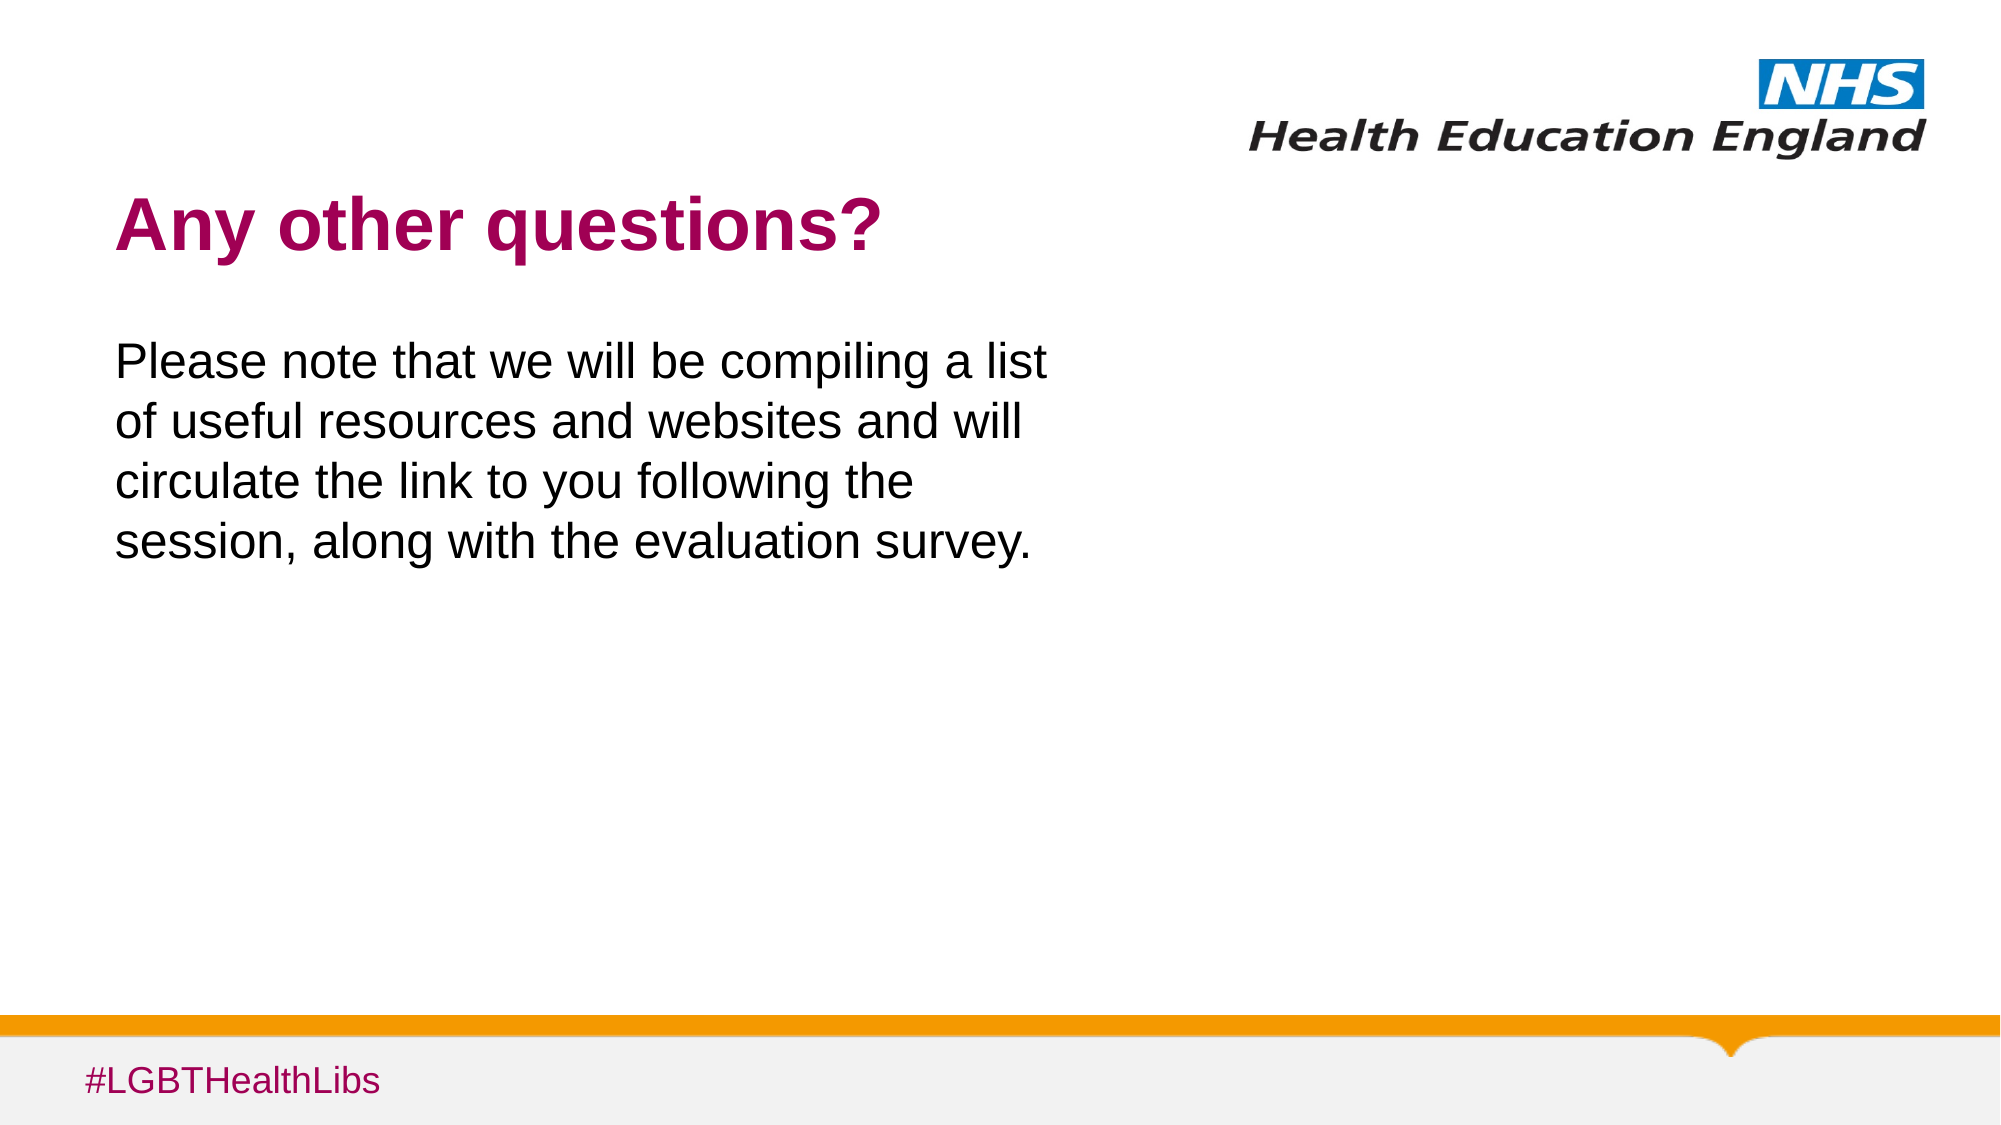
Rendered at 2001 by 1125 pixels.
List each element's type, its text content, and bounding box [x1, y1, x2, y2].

text_box #LGBTHealthLibs [70, 1048, 1071, 1109]
title Any other questions? [99, 168, 1801, 280]
list Please note that we will be compiling a list of useful resources and websites and will circulate the link to you following the session, along with the evaluation survey. [99, 320, 1817, 932]
